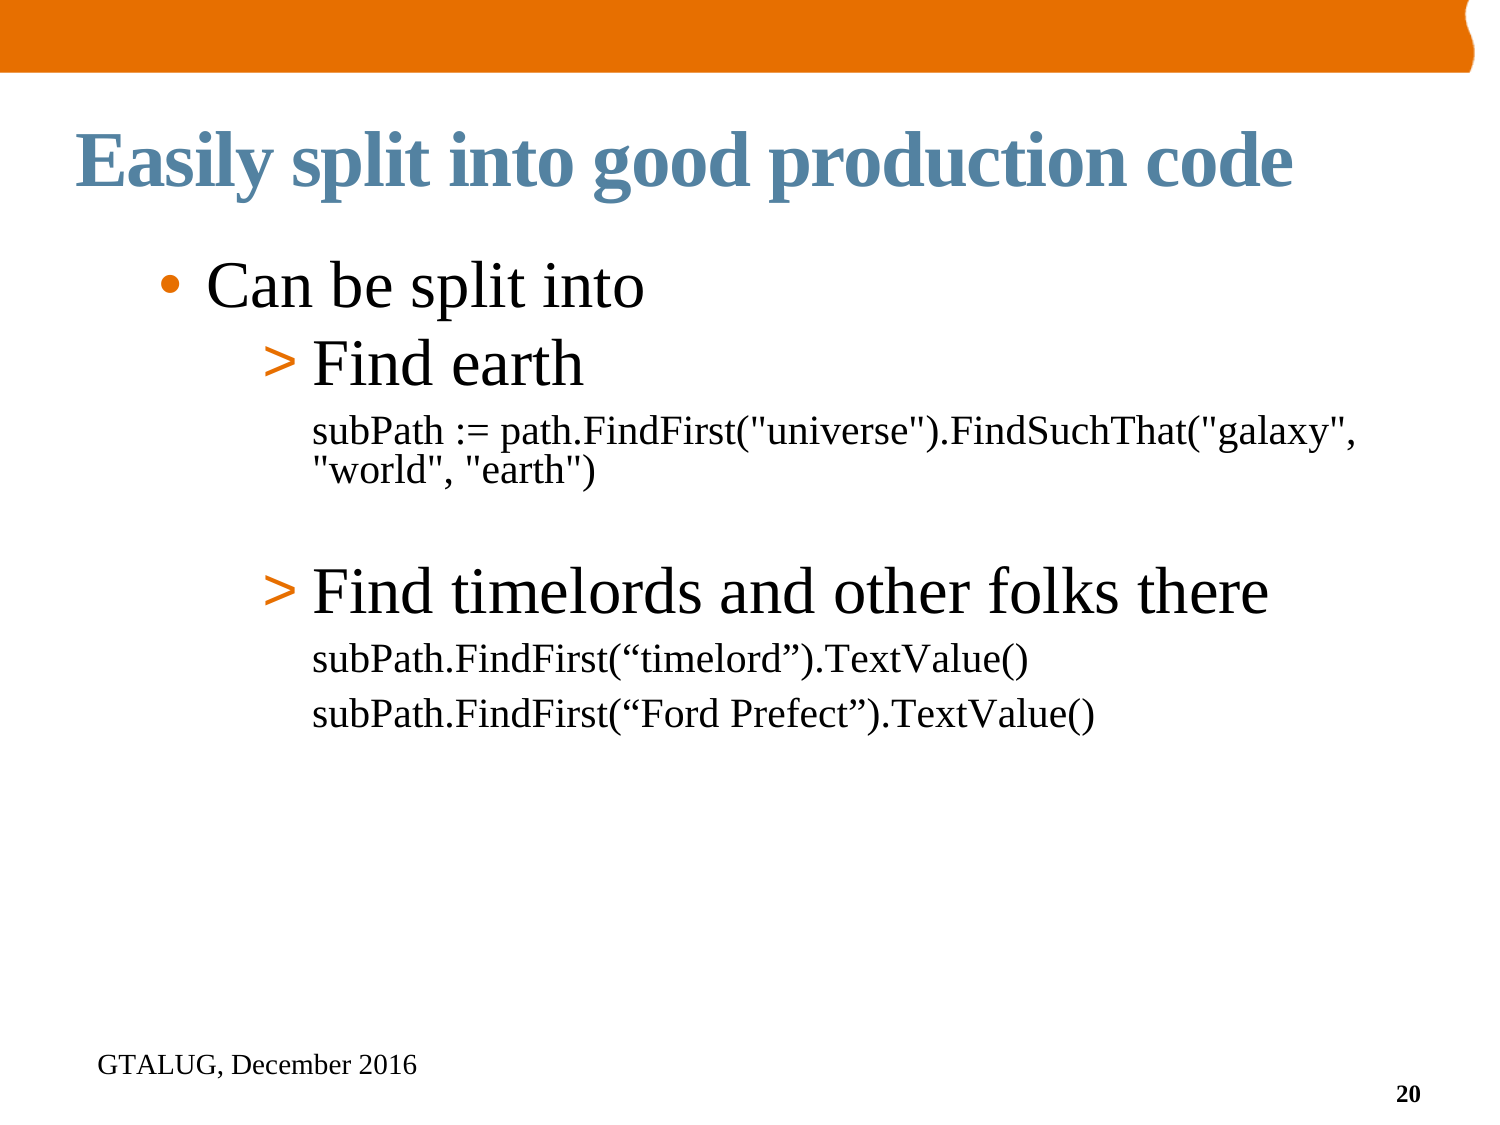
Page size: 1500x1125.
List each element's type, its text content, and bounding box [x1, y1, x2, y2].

picture [0, 0, 1500, 75]
list Can be split into Find earth subPath := path.FindFirst("universe").FindSuchThat("galaxy", "world", "earth") Find timelords and other folks there subPath.FindFirst(“timelord”).TextValue() subPath.FindFirst(“Ford Prefect”).TextValue() [64, 257, 1402, 1017]
title Easily split into good production code [75, 122, 1438, 228]
